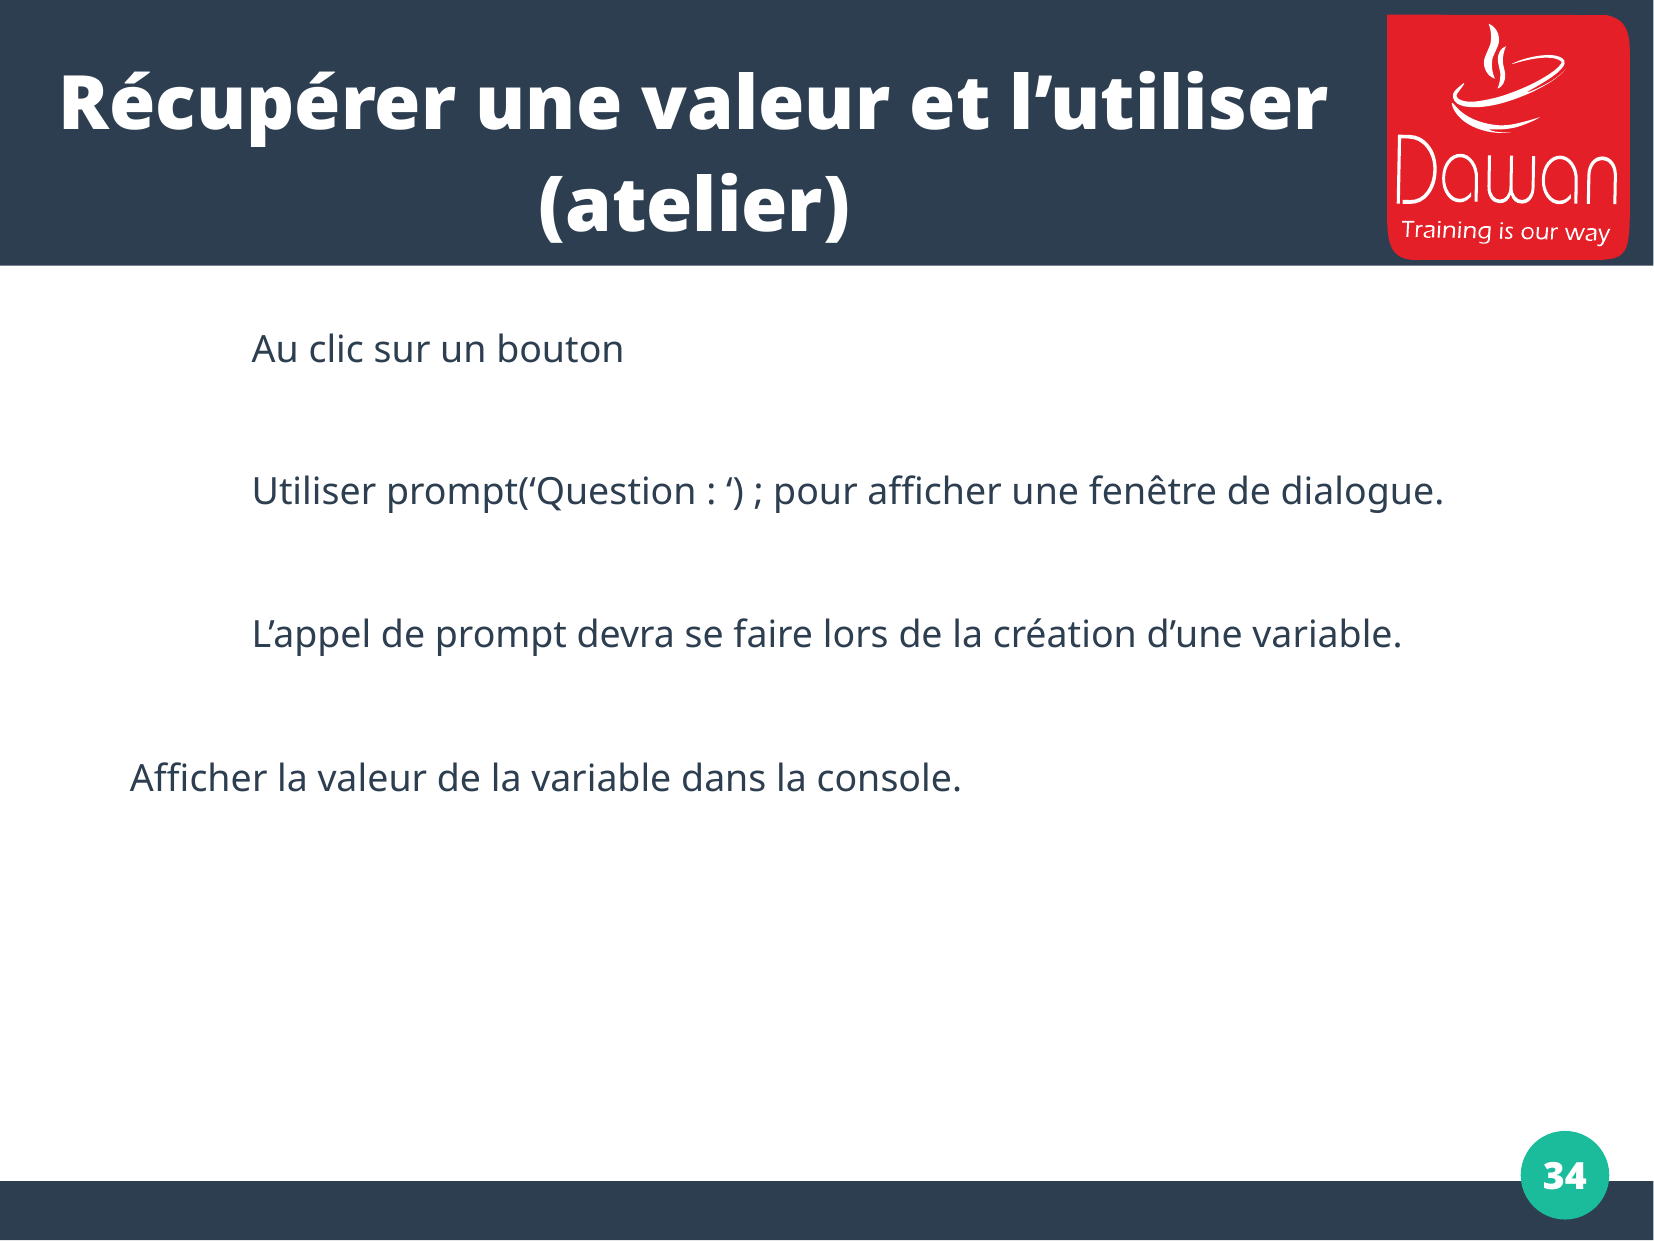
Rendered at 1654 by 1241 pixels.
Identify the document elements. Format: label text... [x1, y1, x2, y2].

list Au clic sur un bouton Utiliser prompt(‘Question : ‘) ; pour afficher une fenêtre de dialogue. L’appel de prompt devra se faire lors de la création d’une variable. Afficher la valeur de la variable dans la console. [59, 324, 1595, 1152]
picture [1387, 14, 1630, 260]
title Récupérer une valeur et l’utiliser (atelier) [59, 49, 1387, 207]
